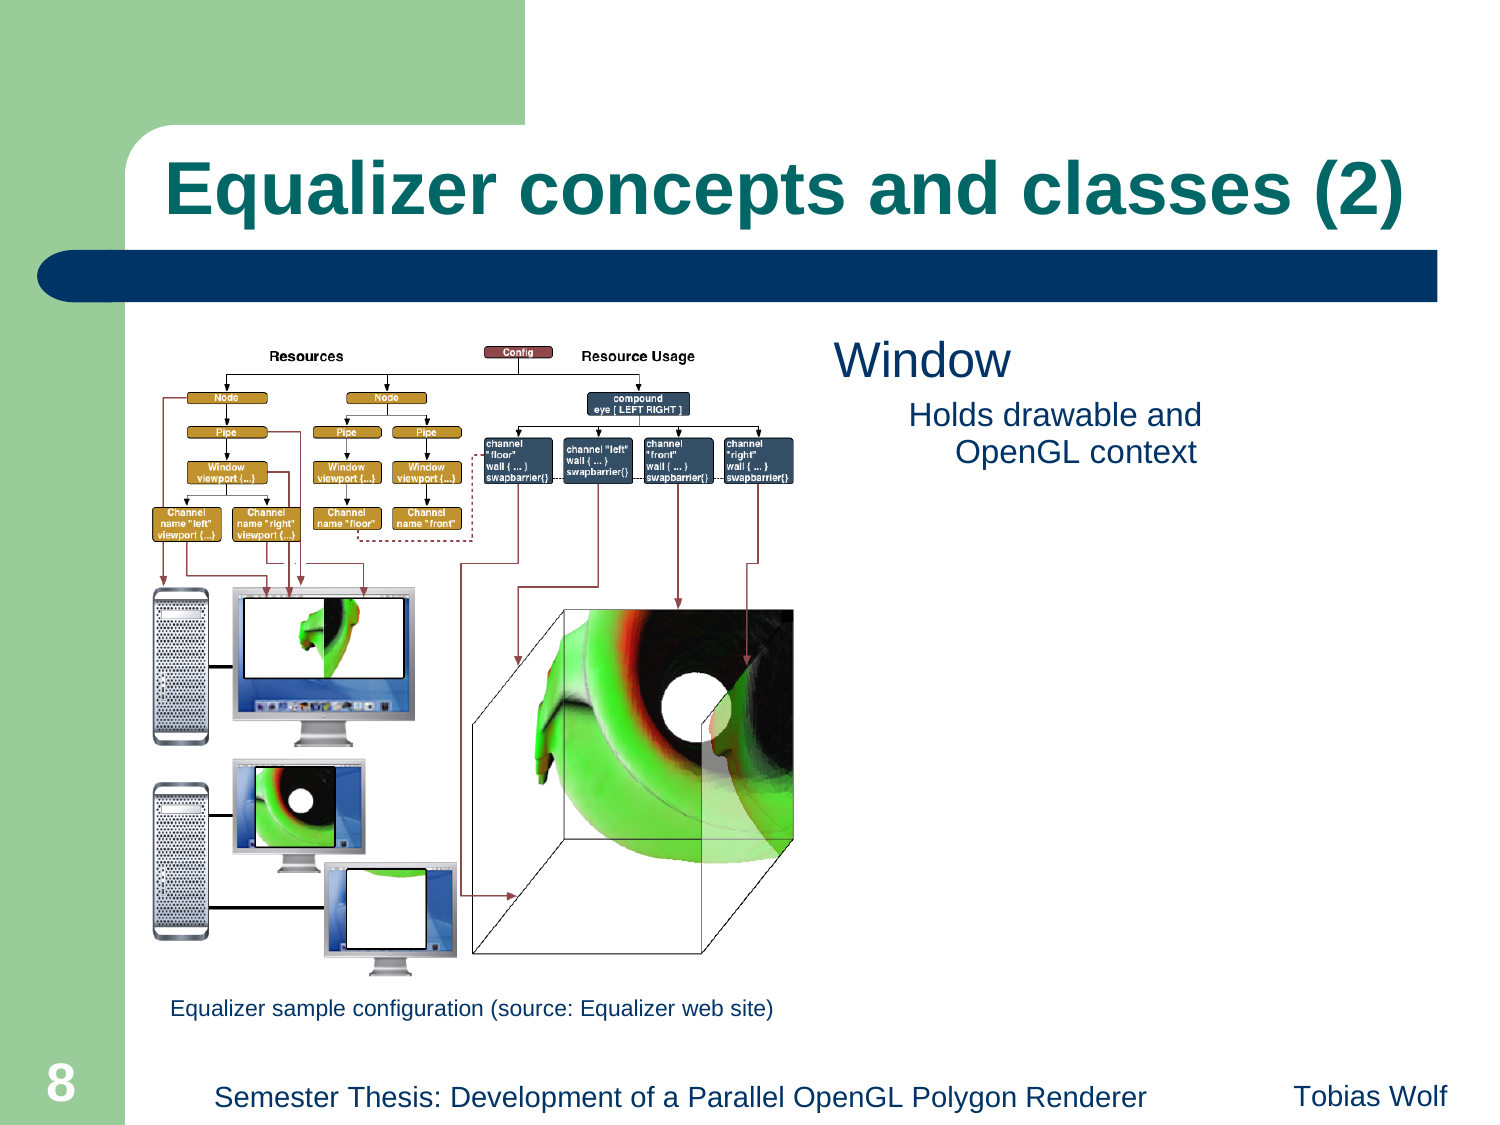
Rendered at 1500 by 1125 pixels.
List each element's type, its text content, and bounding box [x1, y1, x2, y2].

title Equalizer concepts and classes (2) [149, 124, 1463, 238]
text_box Equalizer sample configuration (source: Equalizer web site) [147, 987, 798, 1047]
picture [150, 344, 794, 977]
list Window Holds drawable and OpenGL context [818, 324, 1463, 1001]
